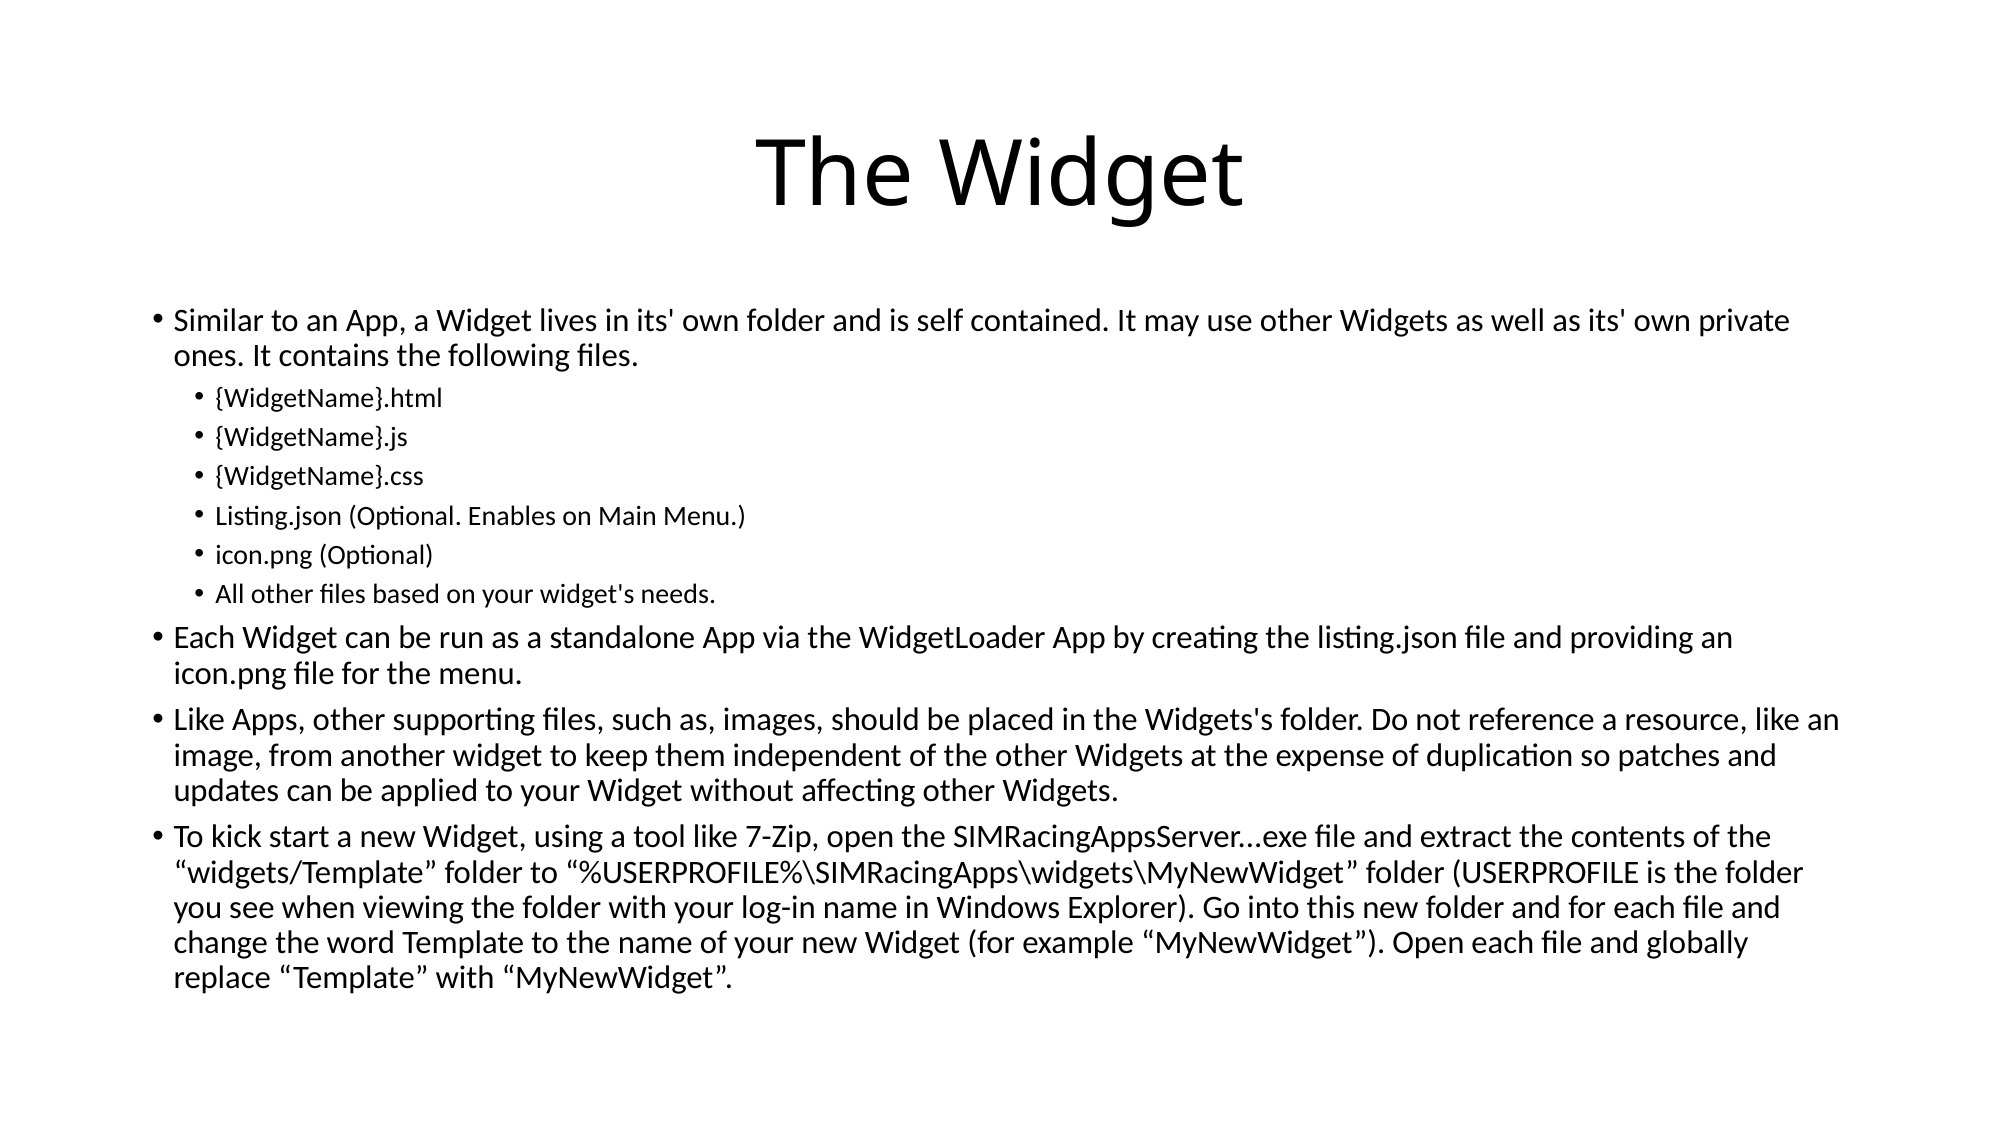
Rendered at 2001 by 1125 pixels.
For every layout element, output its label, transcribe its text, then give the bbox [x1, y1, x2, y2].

list Similar to an App, a Widget lives in its' own folder and is self contained. It may use other Widgets as well as its' own private ones. It contains the following files. {WidgetName}.html {WidgetName}.js {WidgetName}.css Listing.json (Optional. Enables on Main Menu.) icon.png (Optional) All other files based on your widget's needs. Each Widget can be run as a standalone App via the WidgetLoader App by creating the listing.json file and providing an icon.png file for the menu. Like Apps, other supporting files, such as, images, should be placed in the Widgets's folder. Do not reference a resource, like an image, from another widget to keep them independent of the other Widgets at the expense of duplication so patches and updates can be applied to your Widget without affecting other Widgets. To kick start a new Widget, using a tool like 7-Zip, open the SIMRacingAppsServer...exe file and extract the contents of the “widgets/Template” folder to “%USERPROFILE%\SIMRacingApps\widgets\MyNewWidget” folder (USERPROFILE is the folder you see when viewing the folder with your log-in name in Windows Explorer). Go into this new folder and for each file and change the word Template to the name of your new Widget (for example “MyNewWidget”). Open each file and globally replace “Template” with “MyNewWidget”. [137, 295, 1863, 1010]
title The Widget [137, 59, 1863, 278]
